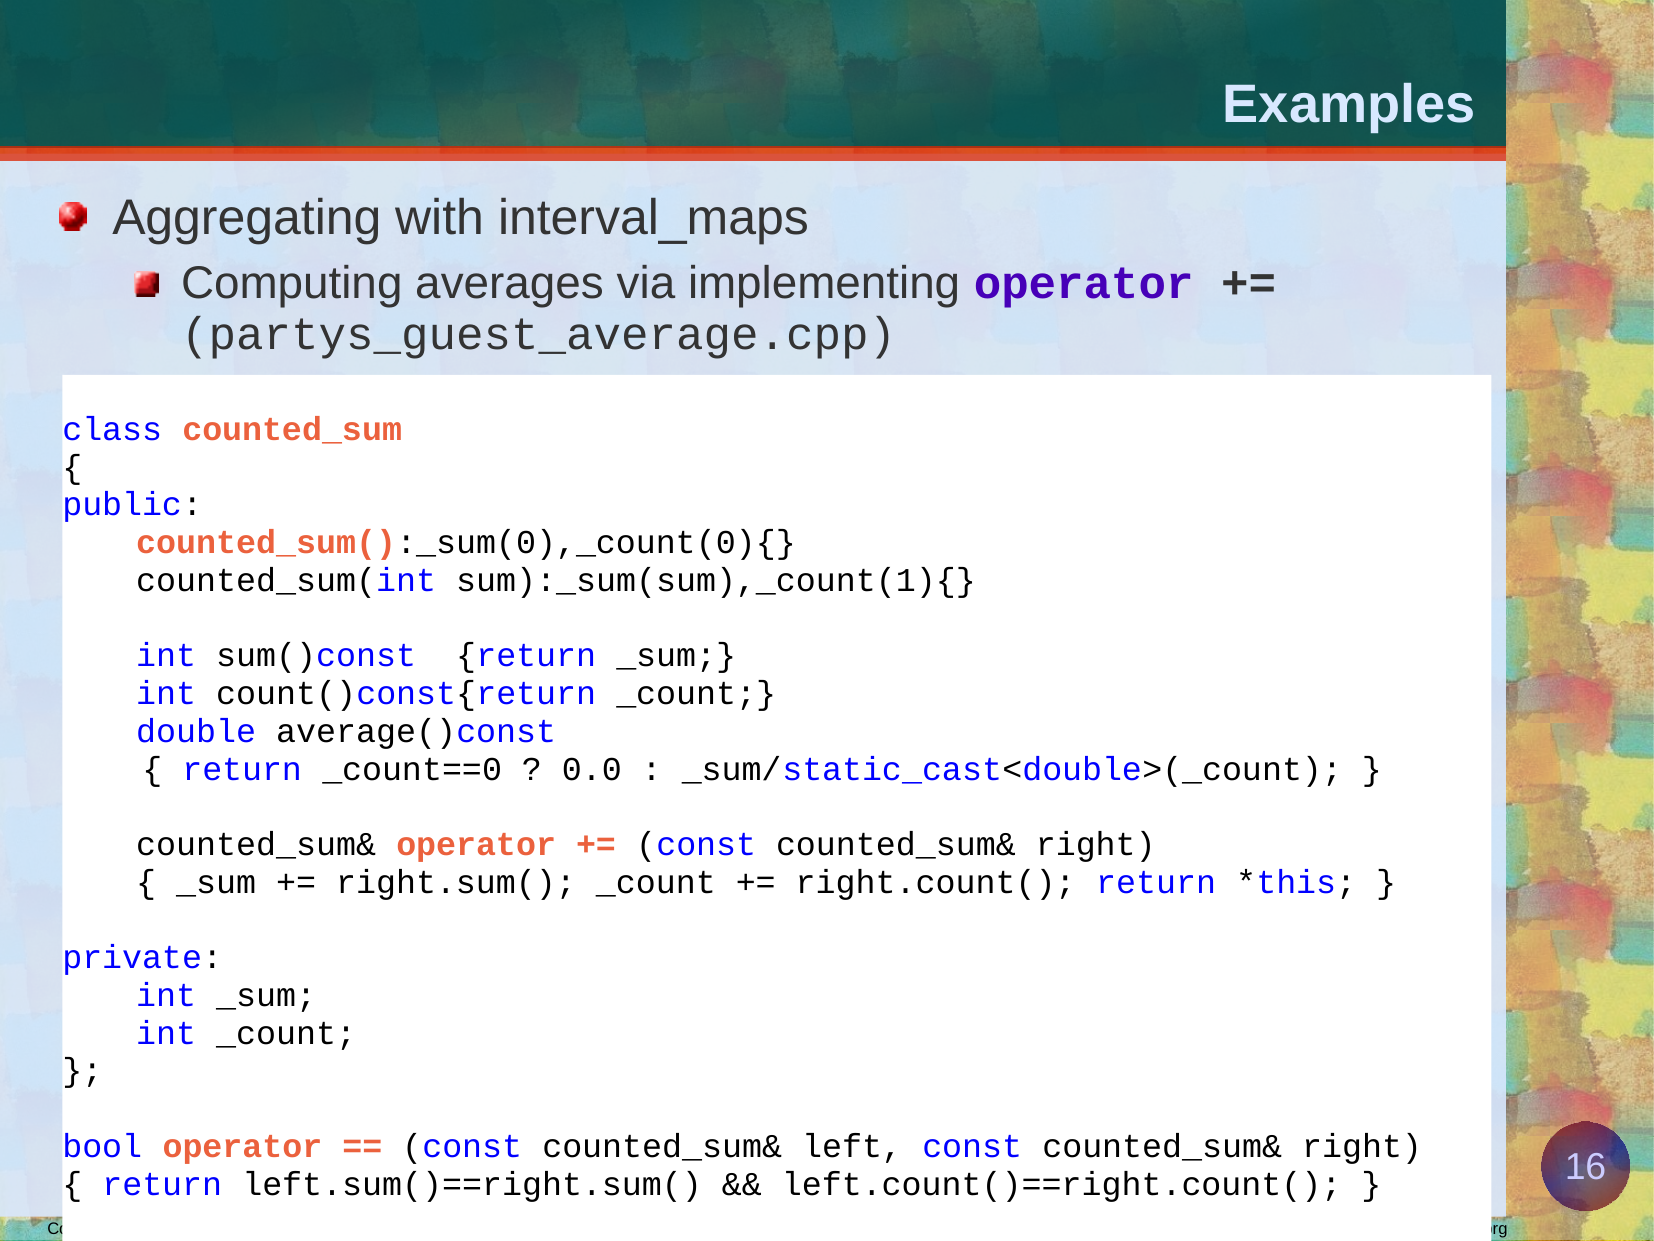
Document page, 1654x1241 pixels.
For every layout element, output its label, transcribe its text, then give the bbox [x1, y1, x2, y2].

text_box class counted_sum { public: counted_sum():_sum(0),_count(0){} counted_sum(int sum):_sum(sum),_count(1){} int sum()const {return _sum;} int count()const{return _count;} double average()const { return _count==0 ? 0.0 : _sum/static_cast<double>(_count); } counted_sum& operator += (const counted_sum& right) { _sum += right.sum(); _count += right.count(); return *this; } private: int _sum; int _count; }; bool operator == (const counted_sum& left, const counted_sum& right) { return left.sum()==right.sum() && left.count()==right.count(); } [62, 374, 1492, 1204]
list Aggregating with interval_maps Computing averages via implementing operator += (partys_guest_average.cpp) [59, 188, 1418, 366]
title Examples [29, 59, 1477, 148]
